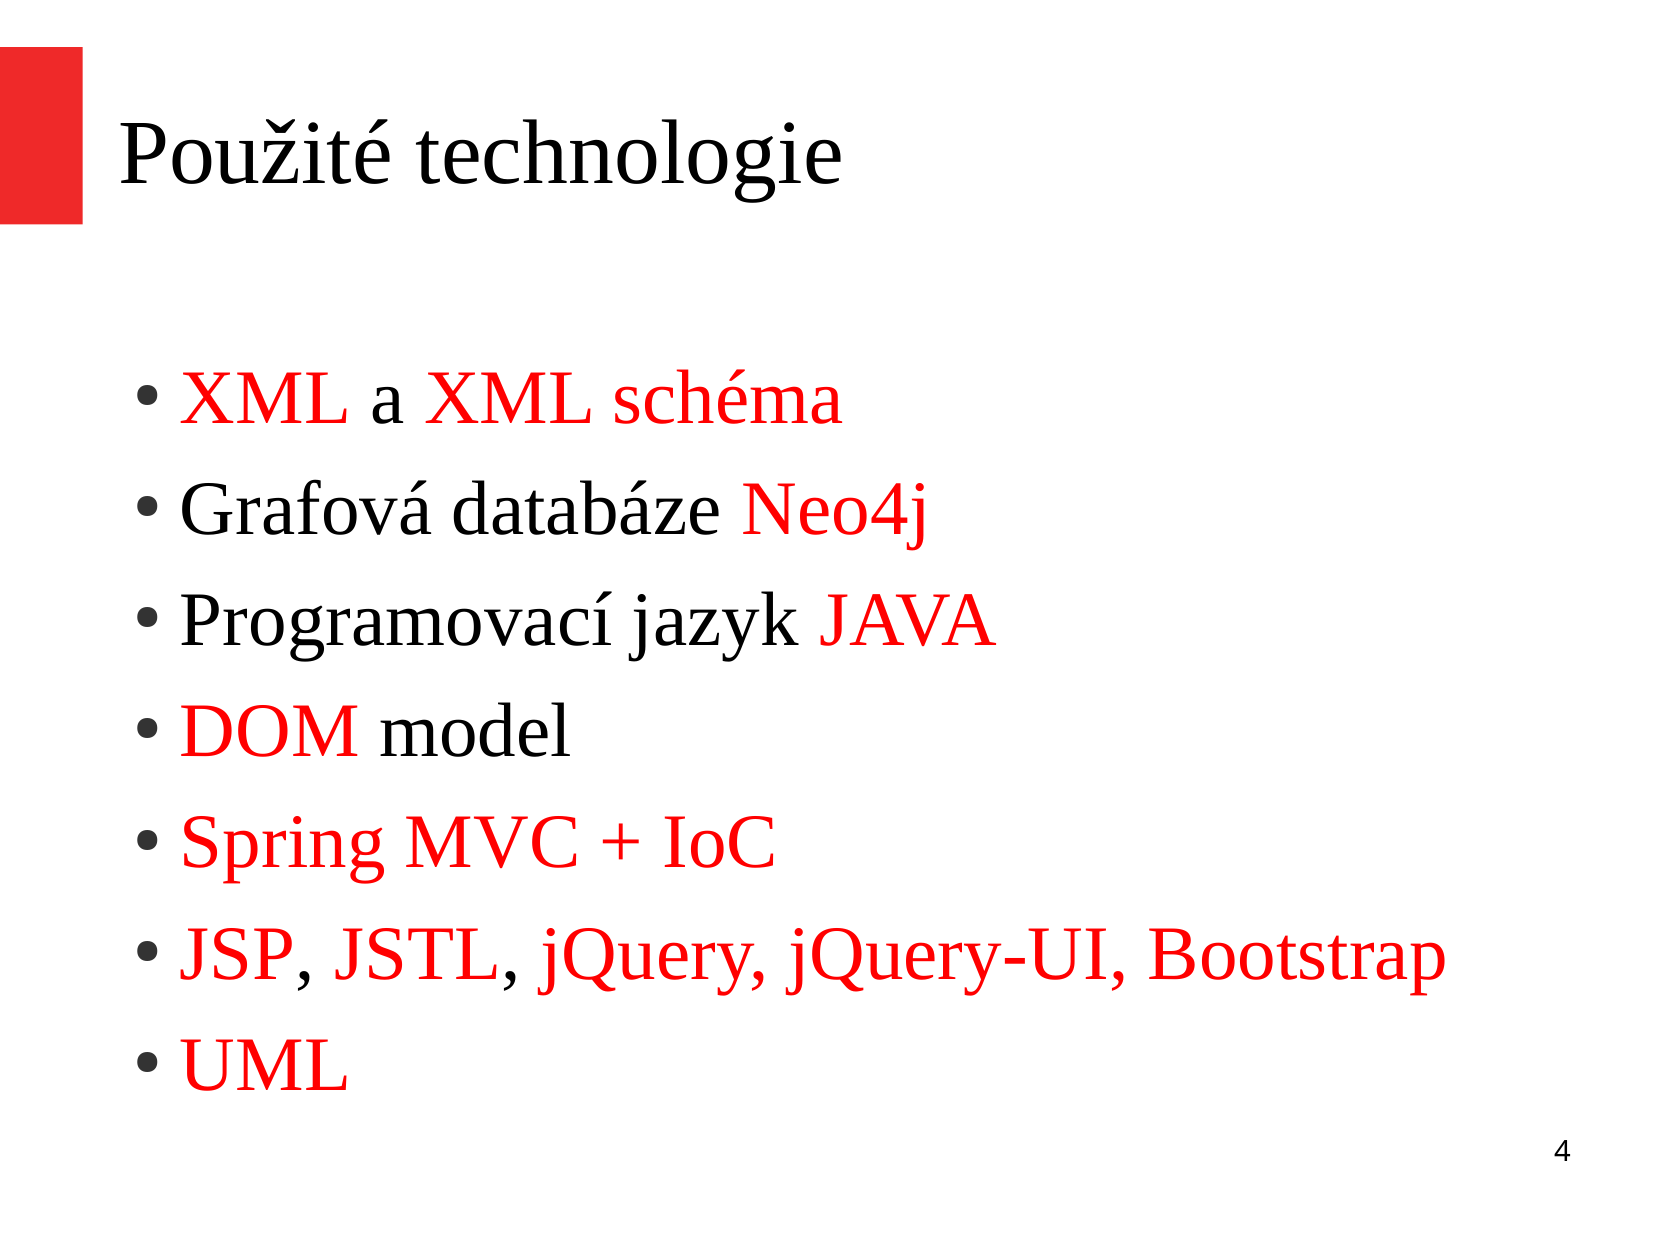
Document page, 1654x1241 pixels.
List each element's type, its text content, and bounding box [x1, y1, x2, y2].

title Použité technologie [118, 49, 1571, 257]
list XML a XML schéma Grafová databáze Neo4j Programovací jazyk JAVA DOM model Spring MVC + IoC JSP, JSTL, jQuery, jQuery-UI, Bootstrap UML [118, 354, 1536, 1111]
